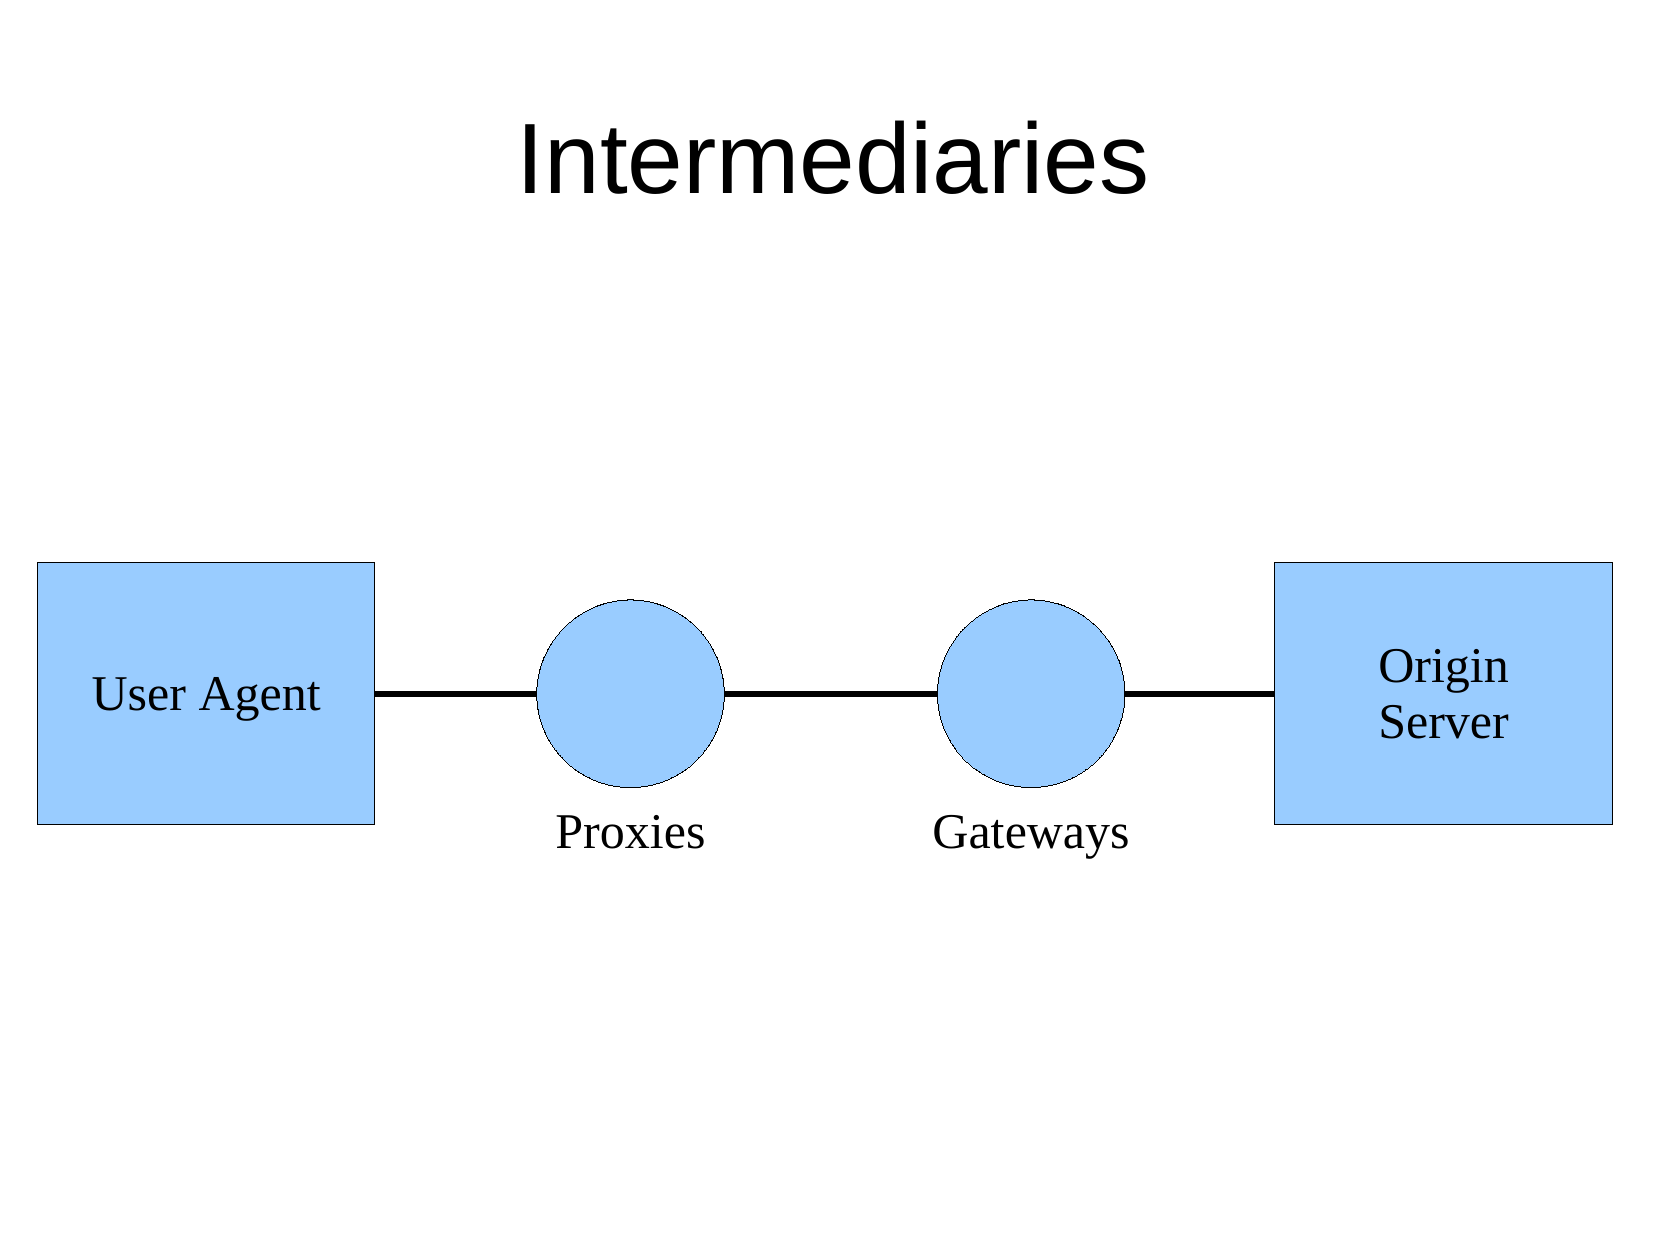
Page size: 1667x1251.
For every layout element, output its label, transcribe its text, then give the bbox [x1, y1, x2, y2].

text_box Gateways [937, 599, 1126, 788]
text_box Origin Server [1274, 562, 1613, 825]
text_box User Agent [37, 562, 375, 825]
text_box Proxies [536, 599, 725, 788]
title Intermediaries [124, 103, 1542, 328]
